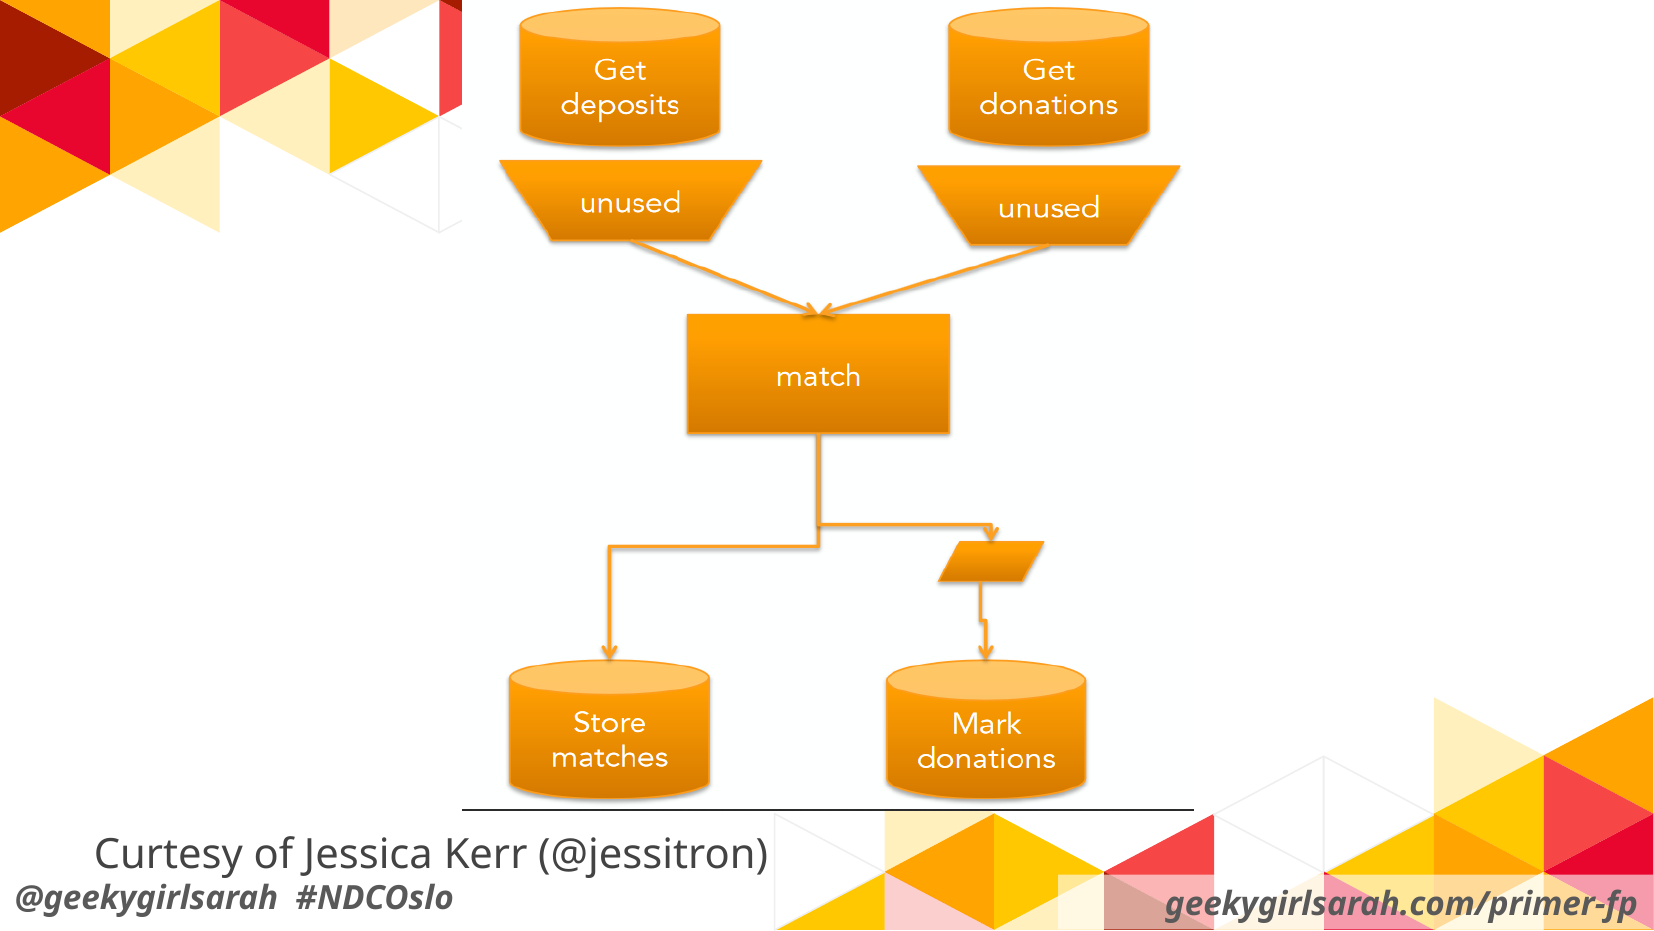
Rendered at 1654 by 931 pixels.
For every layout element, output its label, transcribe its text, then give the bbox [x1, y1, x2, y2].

list Curtesy of Jessica Kerr (@jessitron) [77, 811, 1004, 906]
picture [462, 0, 1194, 811]
